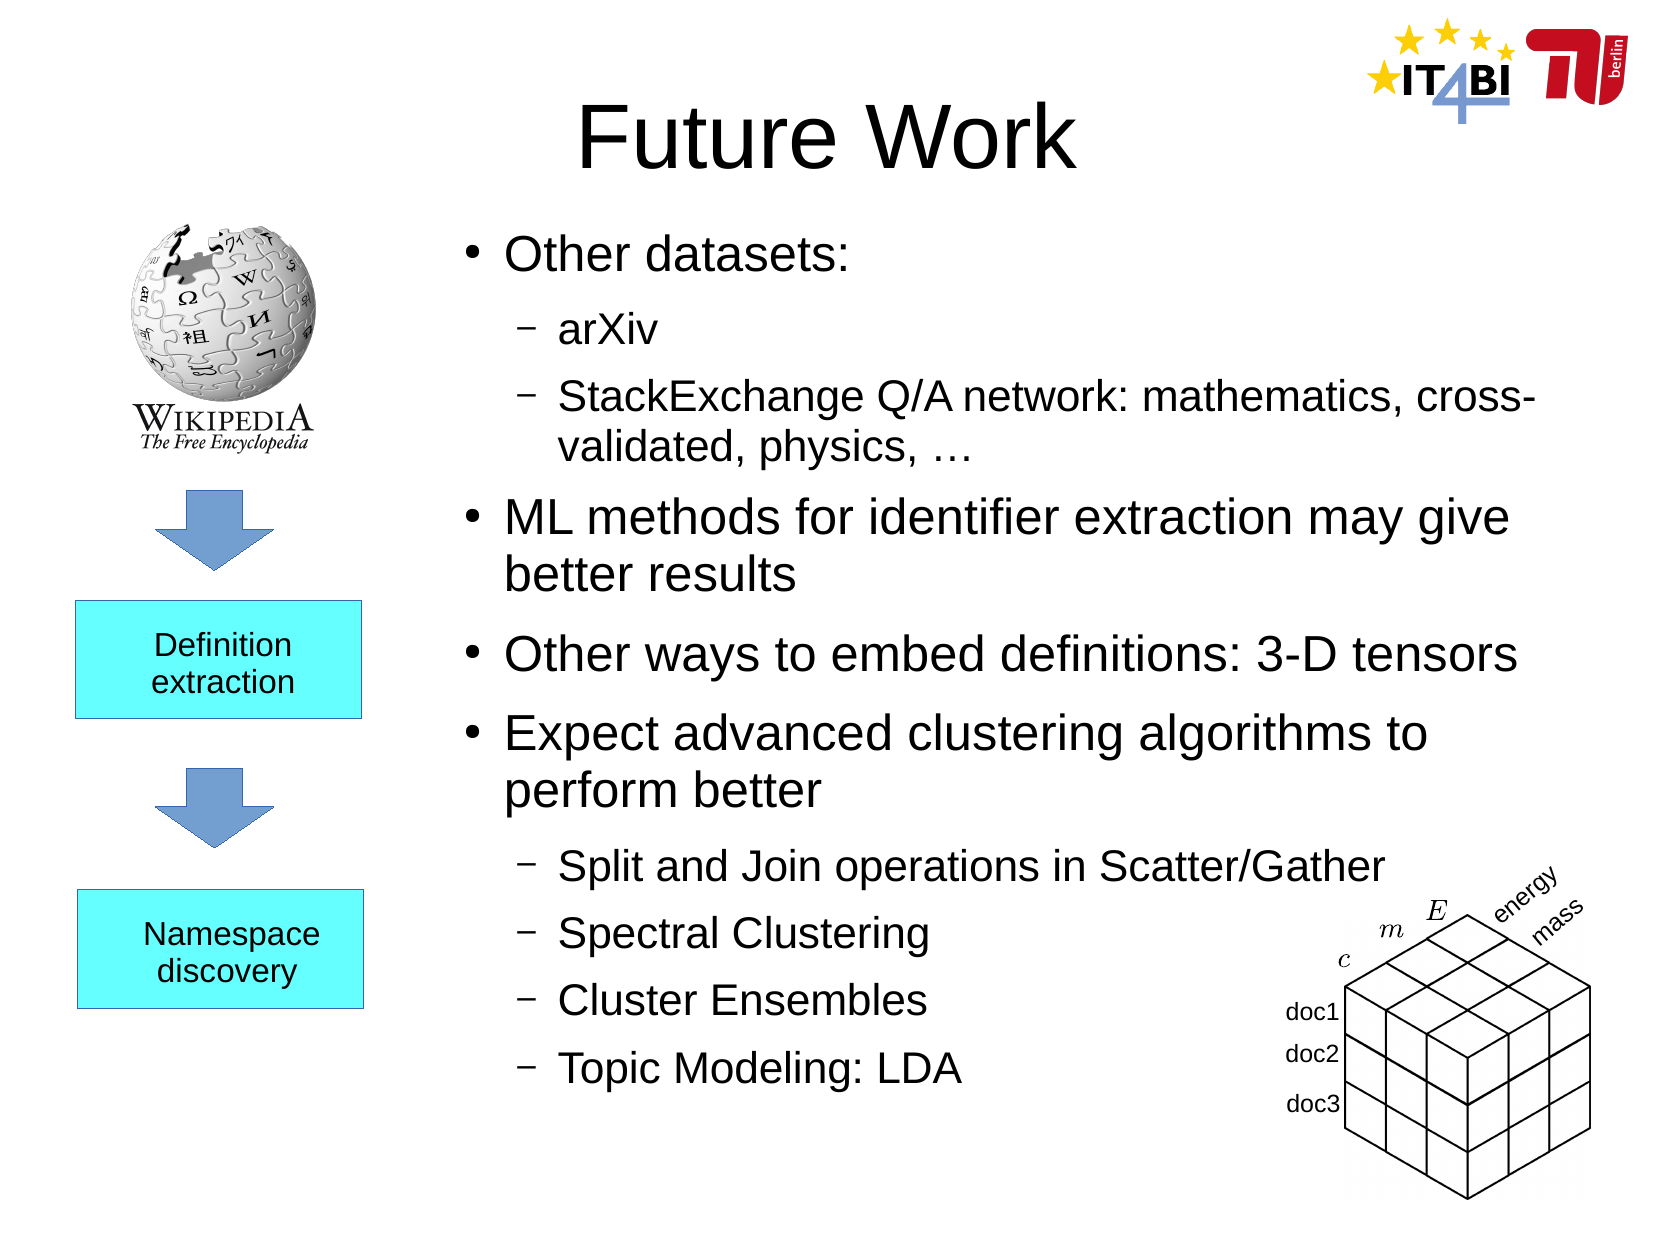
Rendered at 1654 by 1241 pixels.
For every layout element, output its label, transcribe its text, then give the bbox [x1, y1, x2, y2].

picture [1367, 18, 1515, 49]
text_box doc1 [1270, 990, 1356, 1033]
text_box doc3 [1271, 1082, 1356, 1126]
text_box mass [1503, 875, 1606, 971]
text_box [155, 490, 274, 571]
text_box Definition extraction [136, 619, 321, 711]
text_box [1378, 924, 1405, 938]
picture [129, 222, 318, 454]
text_box [155, 768, 274, 848]
text_box energy [1470, 844, 1577, 946]
text_box [77, 889, 364, 1009]
list Other datasets: arXiv StackExchange Q/A network: mathematics, cross-validated, physics, … ML methods for identifier extraction may give better results Other ways to embed definitions: 3-D tensors Expect advanced clustering algorithms to perform better Split and Join operations in Scatter/Gather Spectral Clustering Cluster Ensembles Topic Modeling: LDA [450, 225, 1571, 1111]
picture [1344, 914, 1591, 1201]
text_box [1337, 954, 1351, 968]
text_box [1425, 900, 1449, 920]
text_box doc2 [1270, 1032, 1355, 1076]
title Future Work [82, 49, 1571, 226]
text_box Namespace discovery [128, 908, 339, 1001]
text_box [75, 600, 362, 719]
picture [1526, 29, 1628, 105]
